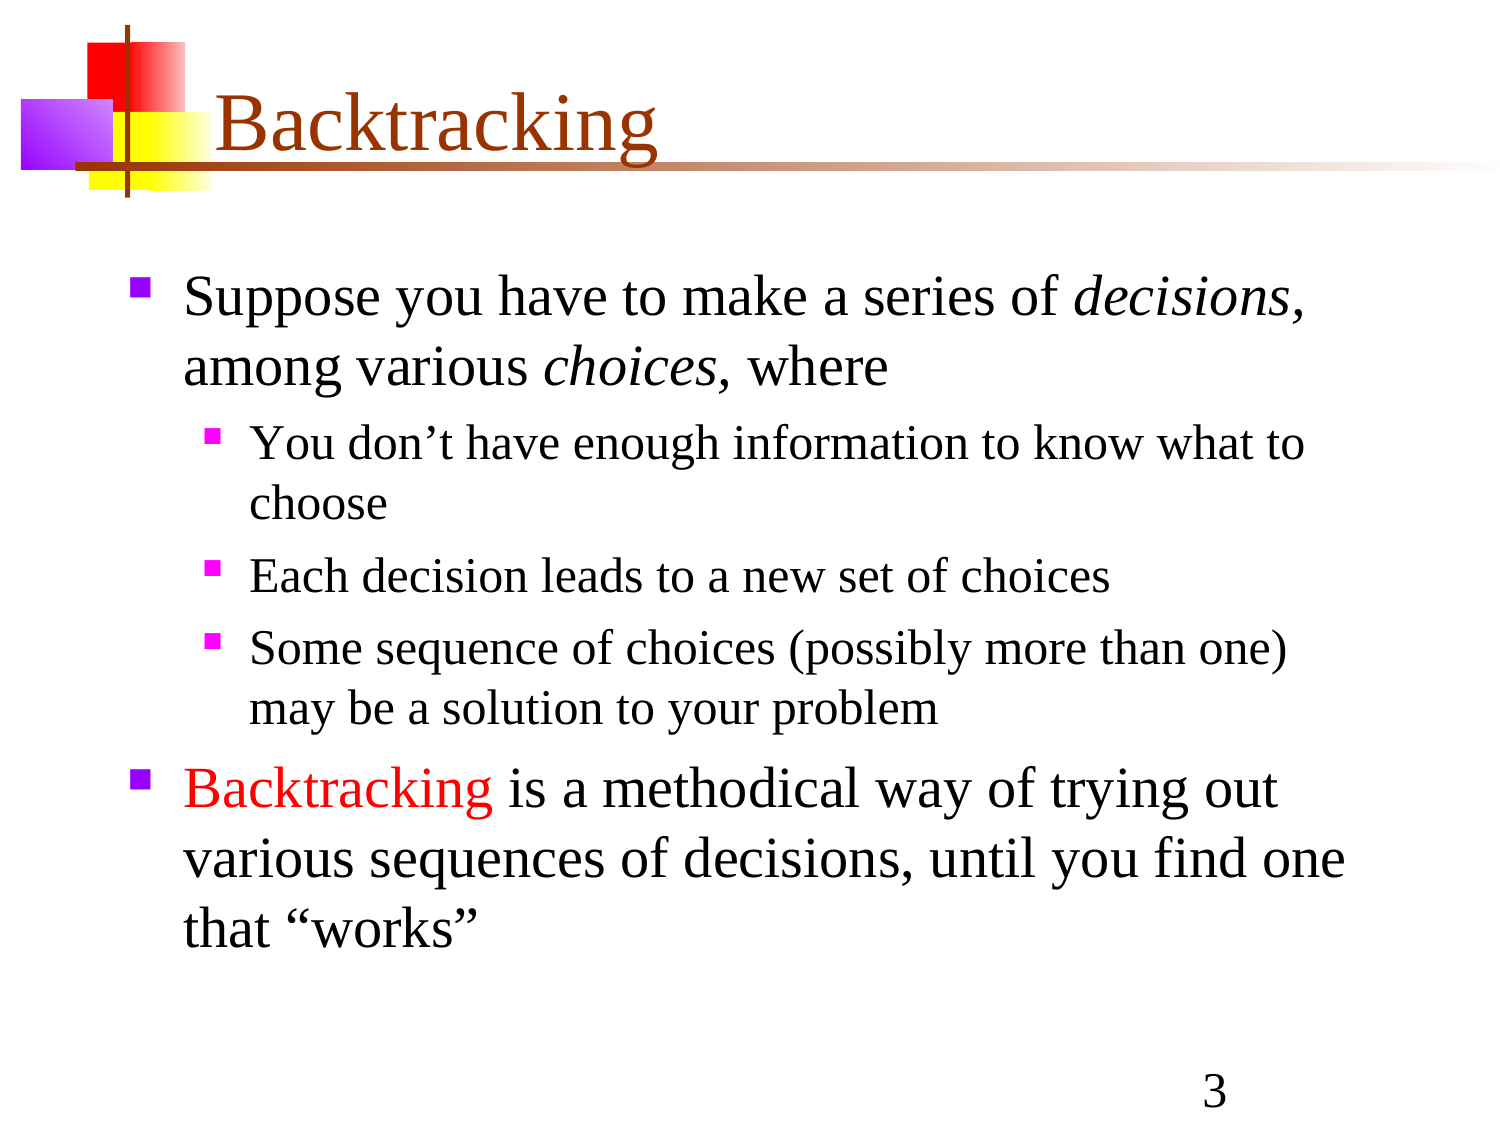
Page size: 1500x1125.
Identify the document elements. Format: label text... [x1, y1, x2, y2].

list Suppose you have to make a series of decisions, among various choices, where You don’t have enough information to know what to choose Each decision leads to a new set of choices Some sequence of choices (possibly more than one) may be a solution to your problem Backtracking is a methodical way of trying out various sequences of decisions, until you find one that “works” [112, 249, 1388, 1063]
title Backtracking [199, 37, 1479, 175]
